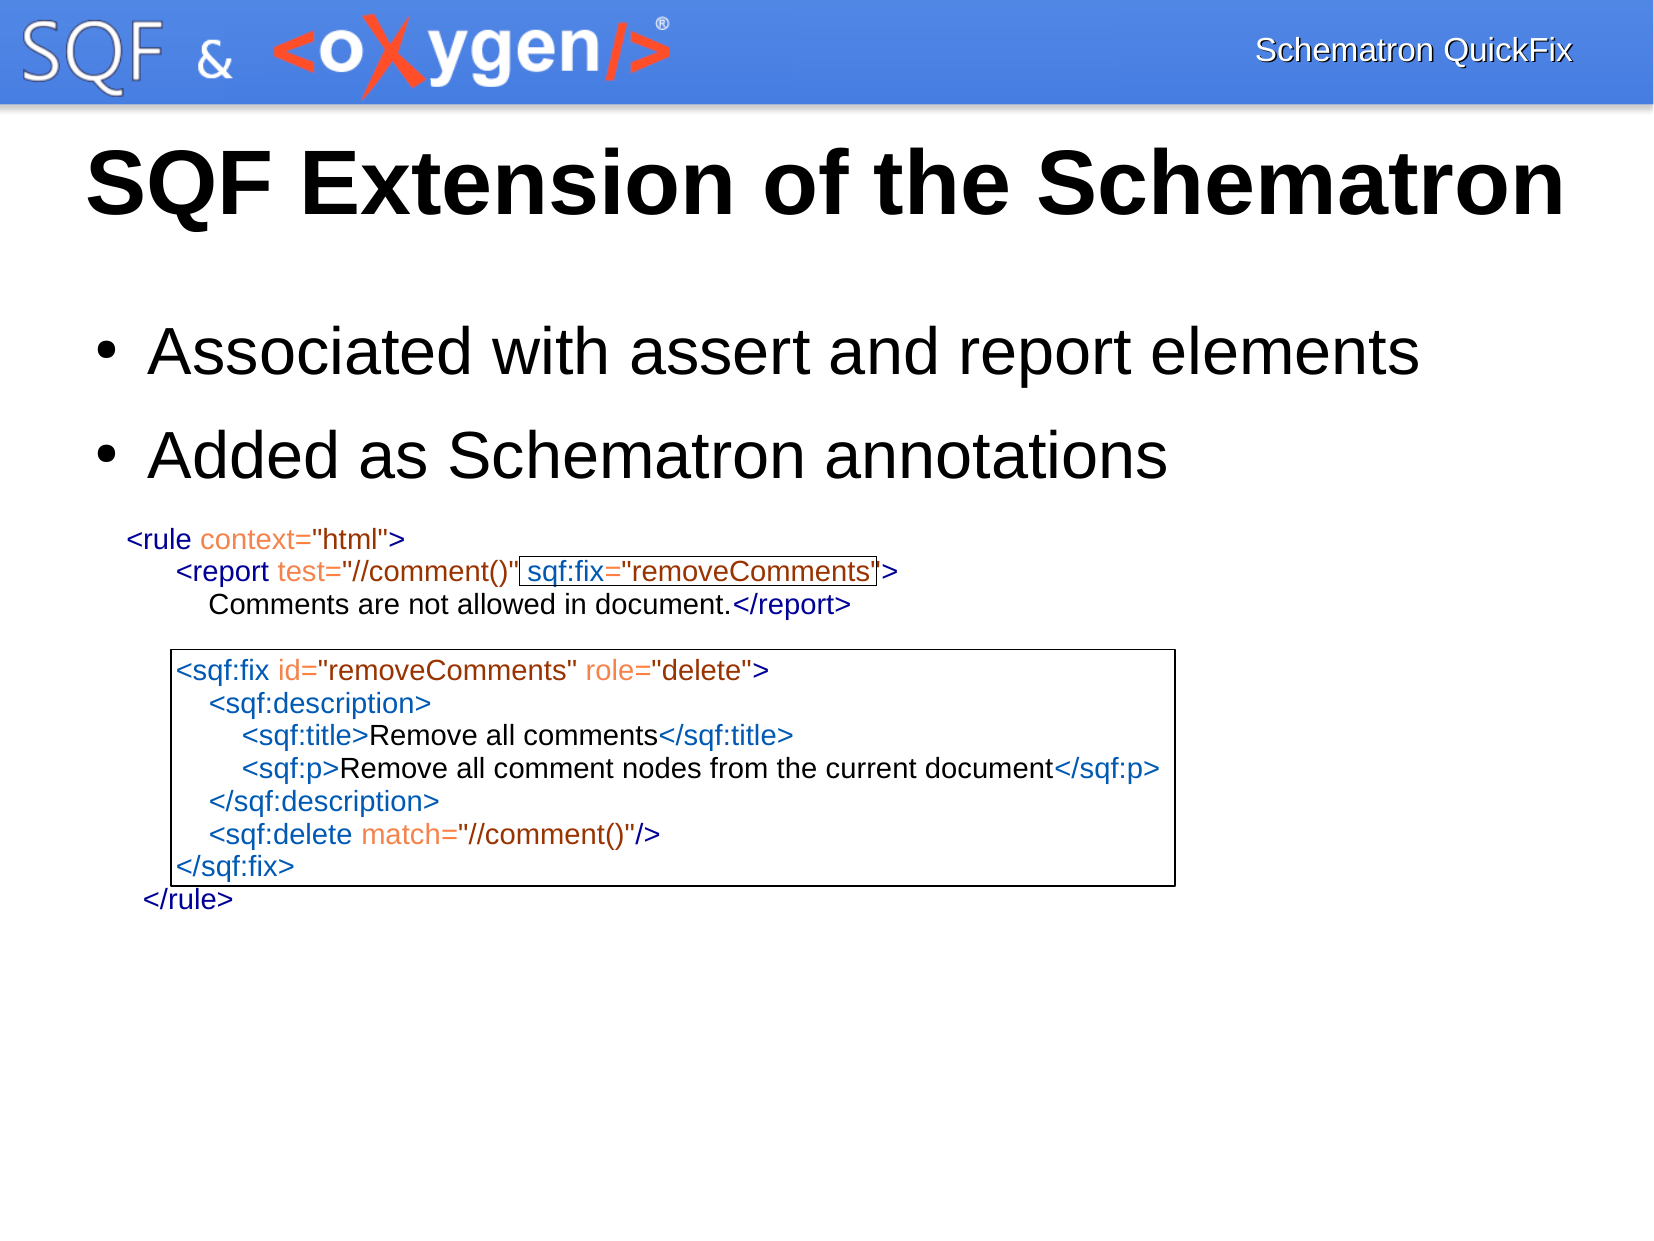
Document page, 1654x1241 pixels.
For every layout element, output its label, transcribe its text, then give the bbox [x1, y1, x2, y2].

list Associated with assert and report elements Added as Schematron annotations <rule context="html"> <report test="//comment()" sqf:fix="removeComments"> Comments are not allowed in document.</report> <sqf:fix id="removeComments" role="delete"> <sqf:description> <sqf:title>Remove all comments</sqf:title> <sqf:p>Remove all comment nodes from the current document</sqf:p> </sqf:description> <sqf:delete match="//comment()"/> </sqf:fix> </rule> [76, 314, 1565, 1034]
picture [0, 0, 1654, 118]
title SQF Extension of the Schematron [82, 78, 1571, 287]
